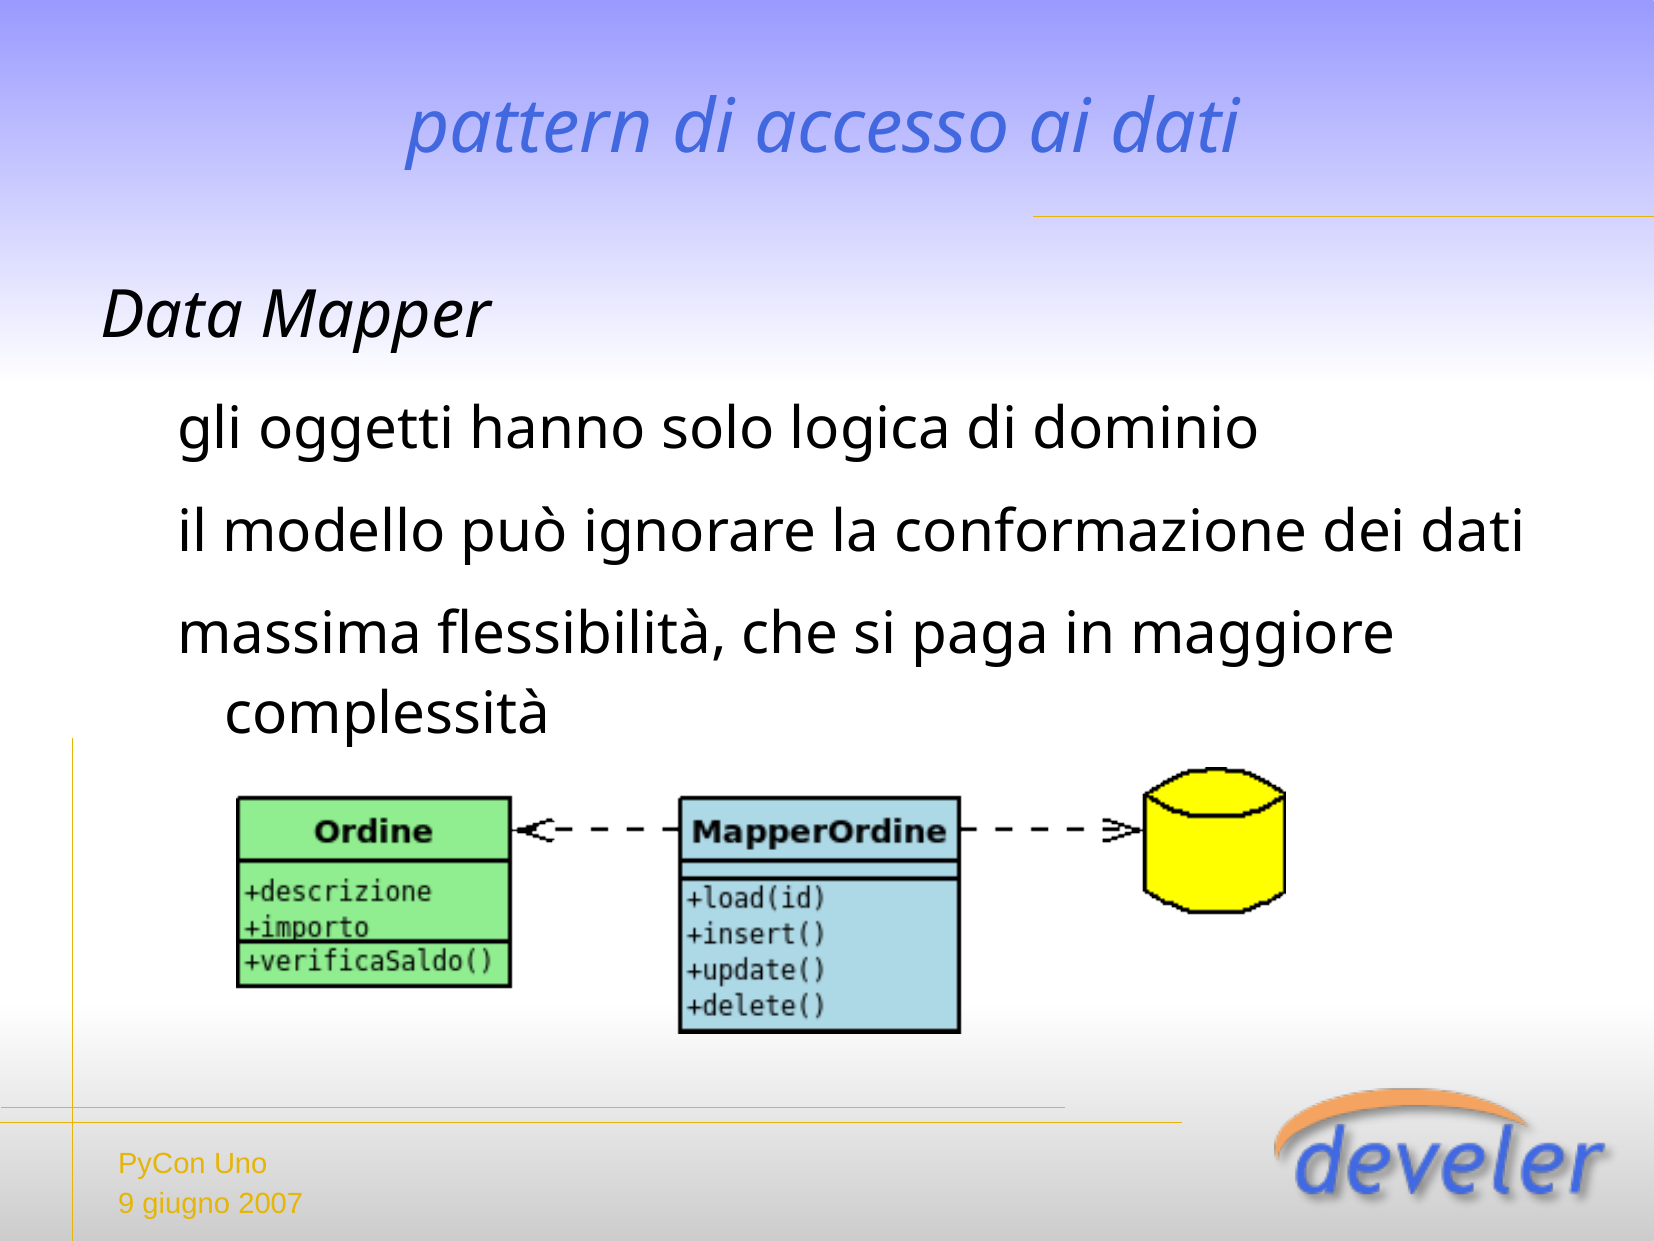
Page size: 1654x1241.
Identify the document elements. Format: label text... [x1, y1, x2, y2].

list Data Mapper gli oggetti hanno solo logica di dominio il modello può ignorare la conformazione dei dati massima flessibilità, che si paga in maggiore complessità [82, 265, 1571, 1093]
picture [1269, 1083, 1622, 1211]
picture [236, 767, 1286, 1034]
title pattern di accesso ai dati [82, 29, 1565, 217]
